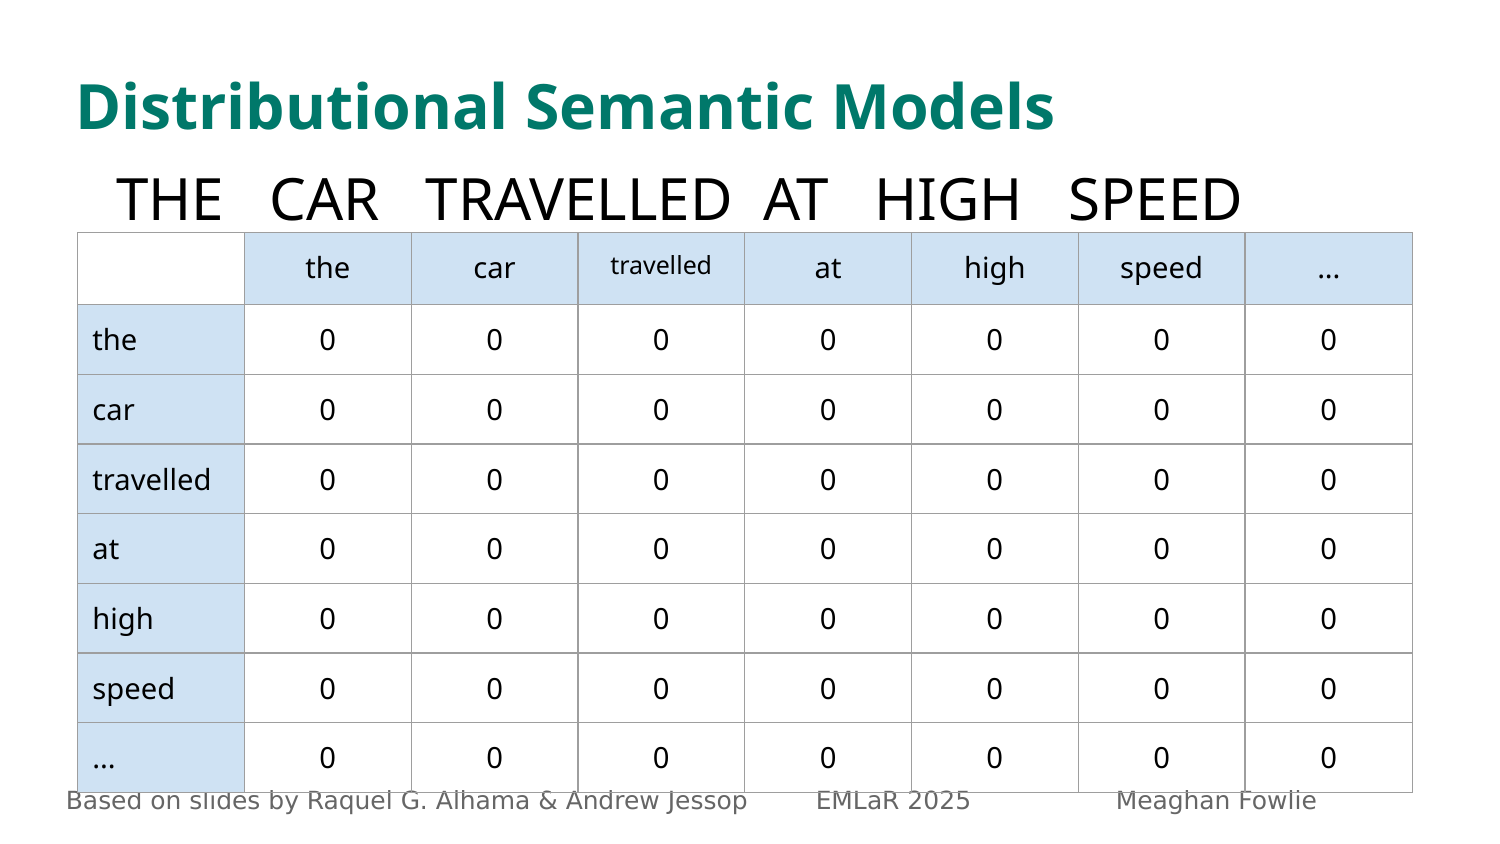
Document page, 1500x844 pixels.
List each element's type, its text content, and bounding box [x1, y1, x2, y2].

table_header speed [1079, 234, 1244, 304]
table_cell 0 [579, 375, 744, 443]
table_cell 0 [912, 375, 1078, 443]
table_header at [745, 234, 911, 304]
table_header the [245, 234, 411, 304]
table_header travelled [579, 234, 744, 304]
table_cell 0 [745, 584, 911, 652]
table_cell 0 [579, 514, 744, 583]
table_cell 0 [1079, 654, 1244, 722]
table_cell 0 [745, 445, 911, 513]
table_cell 0 [579, 654, 744, 722]
table_cell 0 [1079, 514, 1244, 583]
table_cell high [78, 584, 244, 652]
table_header ... [1246, 233, 1412, 304]
table_cell 0 [912, 723, 1078, 792]
table_cell 0 [412, 305, 577, 374]
table_cell 0 [1246, 514, 1412, 583]
table_cell 0 [412, 654, 577, 722]
table_cell 0 [245, 654, 411, 722]
table_cell speed [78, 654, 244, 722]
table_cell the [78, 305, 244, 374]
title Distributional Semantic Models [75, 33, 1425, 175]
table_cell 0 [412, 514, 577, 583]
table_cell 0 [1246, 305, 1412, 374]
table_cell at [78, 514, 244, 583]
table_cell 0 [912, 305, 1078, 374]
table_cell 0 [1246, 375, 1412, 443]
table_cell 0 [579, 584, 744, 652]
table_cell 0 [1246, 723, 1412, 792]
table_cell 0 [745, 514, 911, 583]
table_cell 0 [1246, 445, 1412, 513]
table_cell 0 [412, 723, 577, 792]
table_cell 0 [745, 654, 911, 722]
table_cell 0 [579, 305, 744, 374]
table_cell 0 [412, 445, 577, 513]
table_cell 0 [412, 375, 577, 443]
table_cell travelled [78, 445, 244, 513]
table_cell ... [78, 723, 244, 792]
table_cell 0 [245, 514, 411, 583]
table_cell 0 [1079, 305, 1244, 374]
table_header [78, 233, 244, 304]
table_cell 0 [245, 375, 411, 443]
table_cell 0 [1079, 375, 1244, 443]
table_cell 0 [1079, 584, 1244, 652]
table_cell 0 [912, 514, 1078, 583]
table_cell 0 [912, 654, 1078, 722]
table_cell 0 [1079, 723, 1244, 792]
table_header car [412, 234, 577, 304]
table_cell 0 [745, 375, 911, 443]
table_cell 0 [245, 305, 411, 374]
table_cell 0 [412, 584, 577, 652]
table_cell 0 [1079, 445, 1244, 513]
table_cell 0 [579, 723, 744, 792]
table_cell 0 [912, 584, 1078, 652]
table_cell 0 [1246, 584, 1412, 652]
table_cell 0 [745, 305, 911, 374]
text_box THE CAR TRAVELLED AT HIGH SPEED [105, 175, 1396, 234]
table_cell 0 [245, 584, 411, 652]
table_cell 0 [579, 445, 744, 513]
table_cell 0 [1246, 654, 1412, 722]
table_header high [912, 234, 1078, 304]
table_cell 0 [912, 445, 1078, 513]
table_cell 0 [745, 723, 911, 792]
table_cell 0 [245, 723, 411, 792]
table_cell car [78, 375, 244, 443]
table_cell 0 [245, 445, 411, 513]
